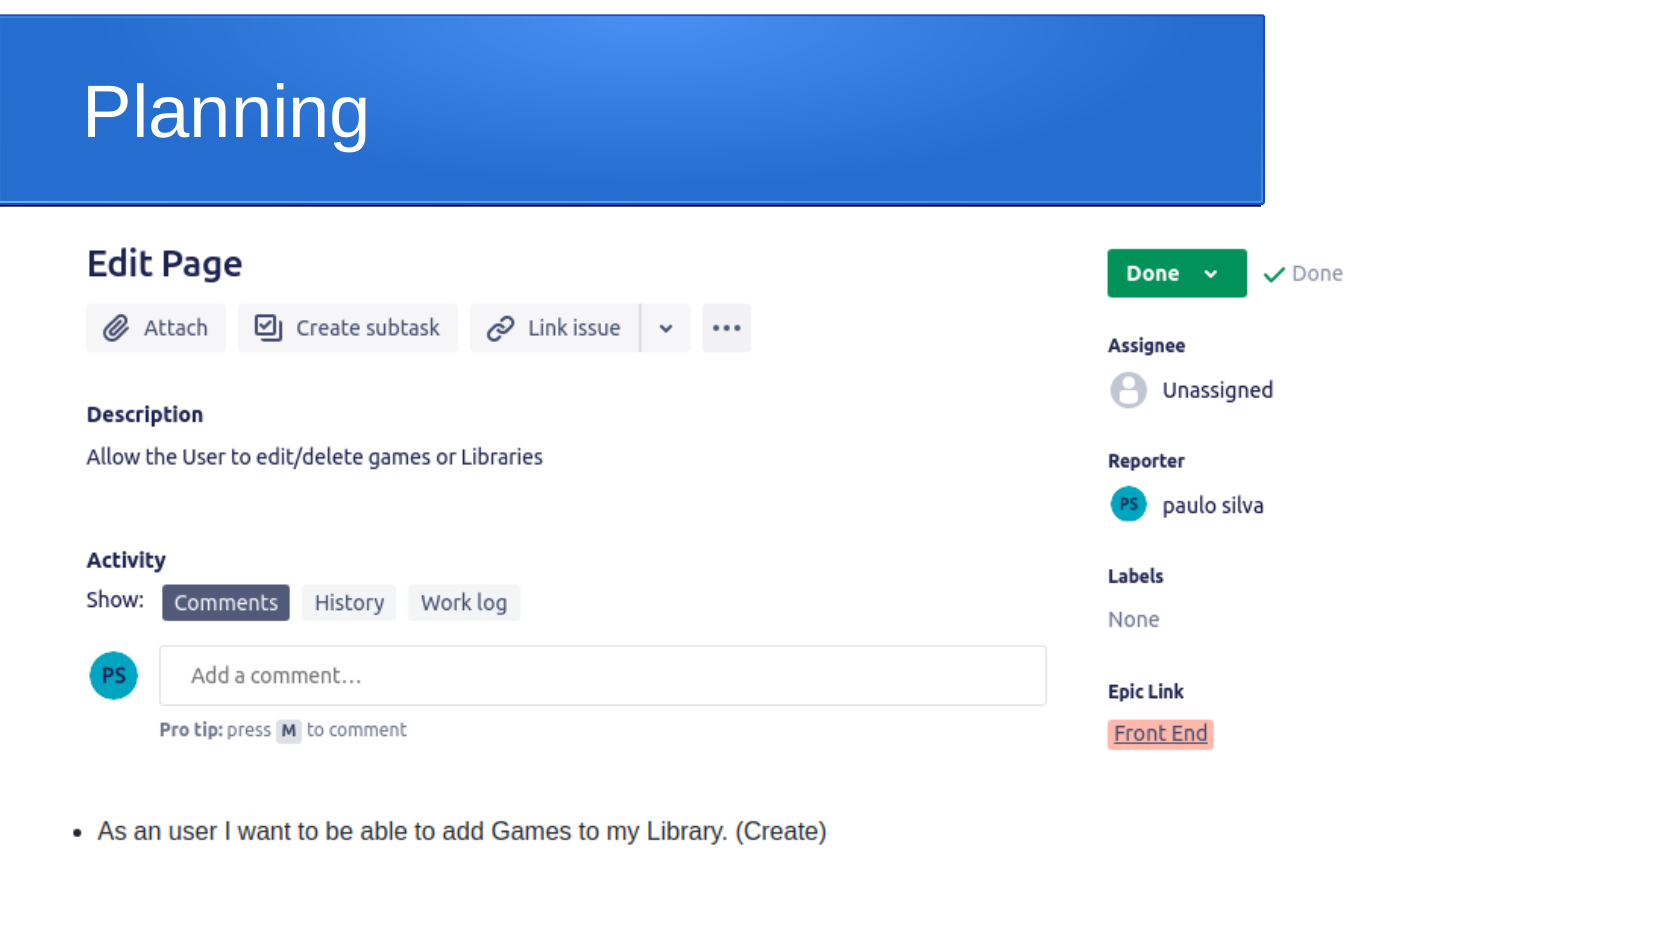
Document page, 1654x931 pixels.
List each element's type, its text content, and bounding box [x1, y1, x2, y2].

picture [70, 228, 1560, 773]
title Planning [82, 35, 1235, 189]
picture [47, 803, 1038, 863]
